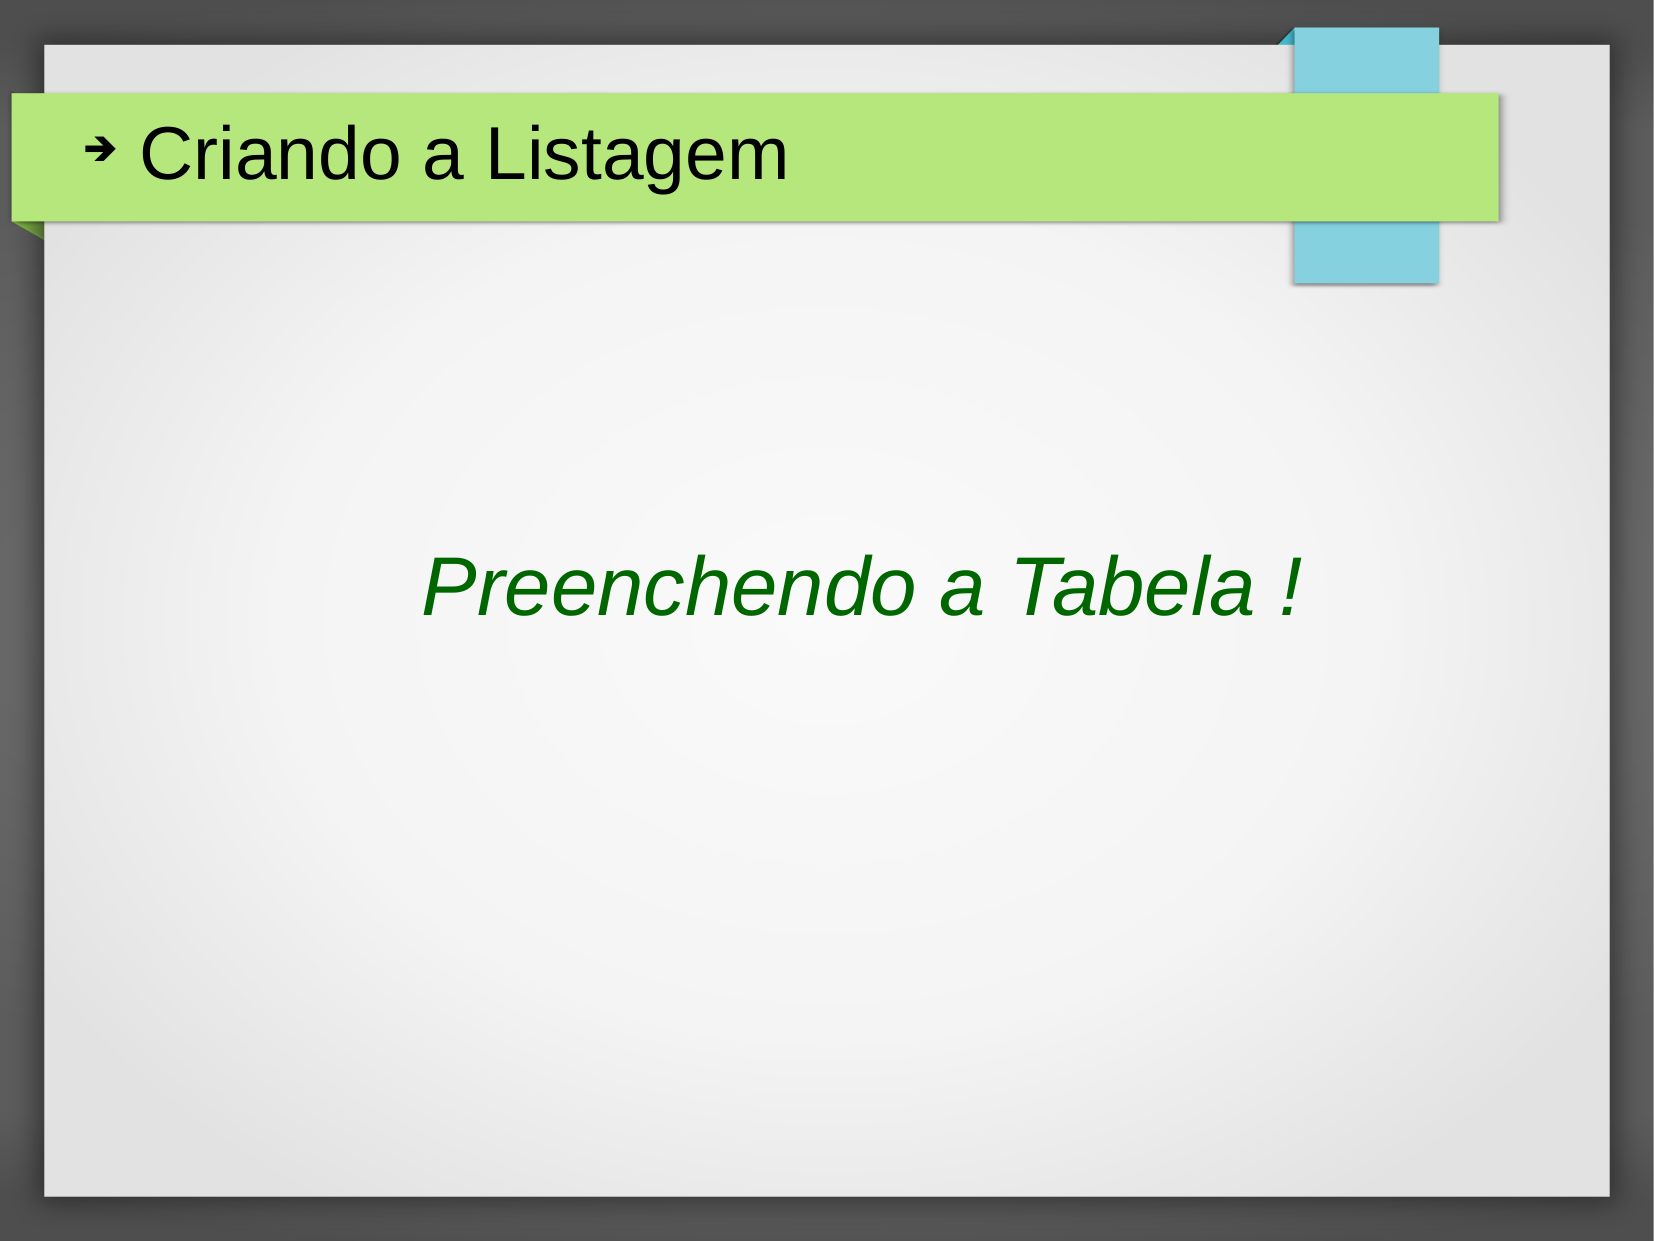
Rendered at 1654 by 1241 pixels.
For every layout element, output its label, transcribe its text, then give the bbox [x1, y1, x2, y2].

title Criando a Listagem [82, 94, 1264, 213]
list Preenchendo a Tabela ! [82, 295, 1571, 1015]
picture [0, 0, 1654, 1241]
